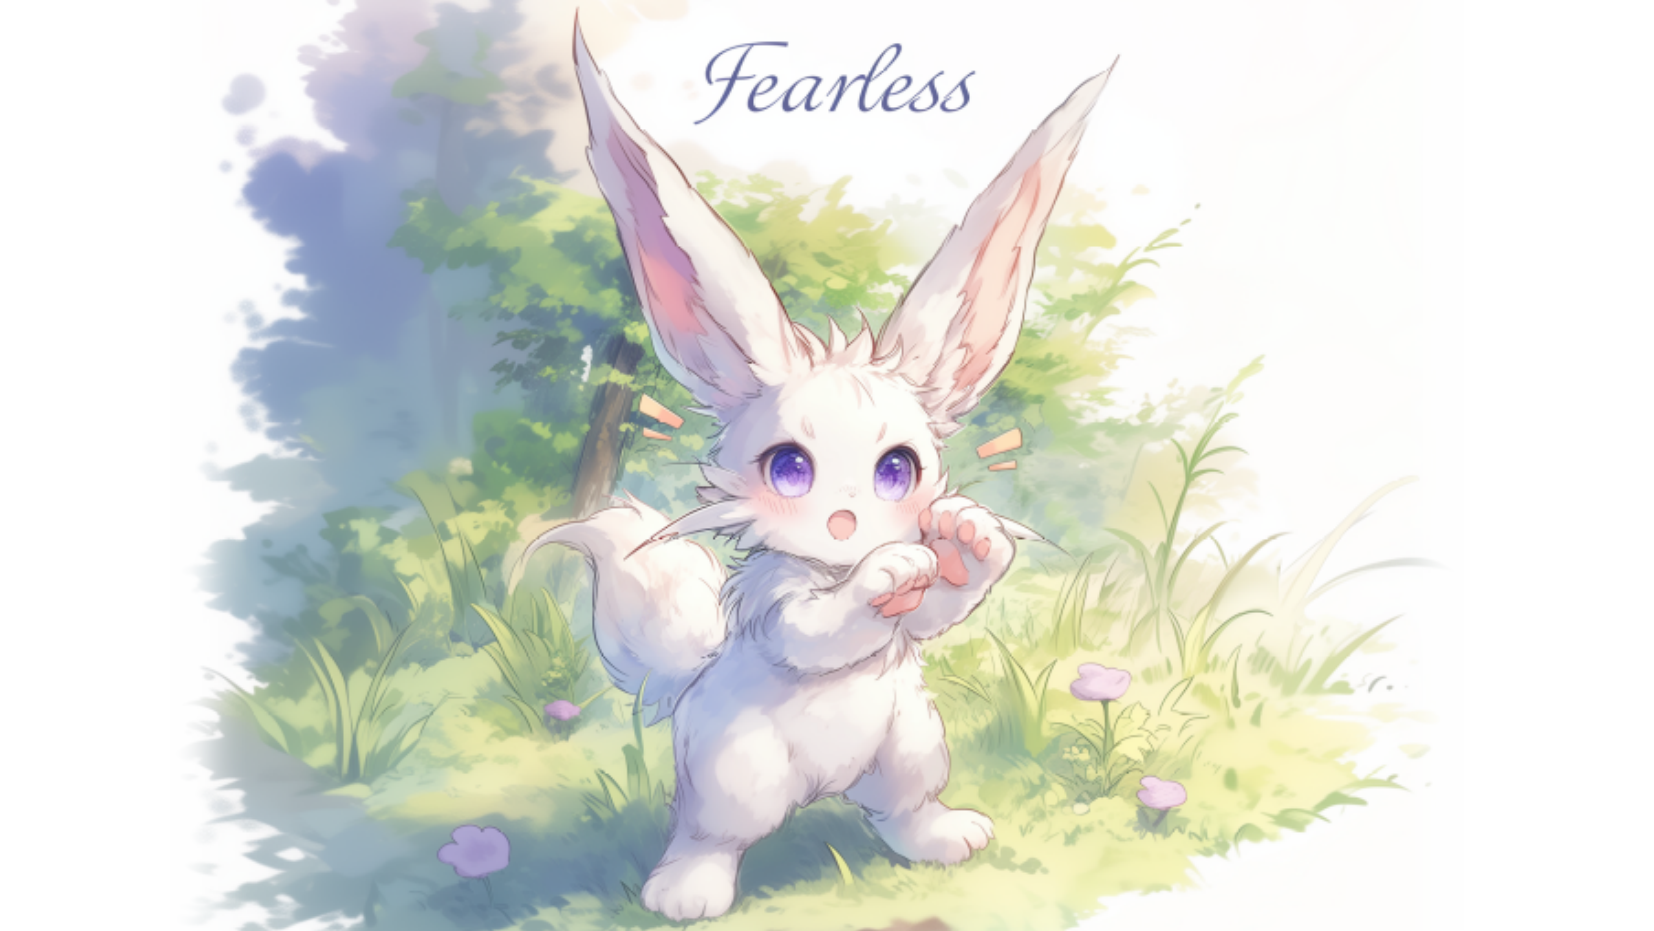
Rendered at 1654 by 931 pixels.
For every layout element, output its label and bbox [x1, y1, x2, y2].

picture [170, 0, 1464, 931]
